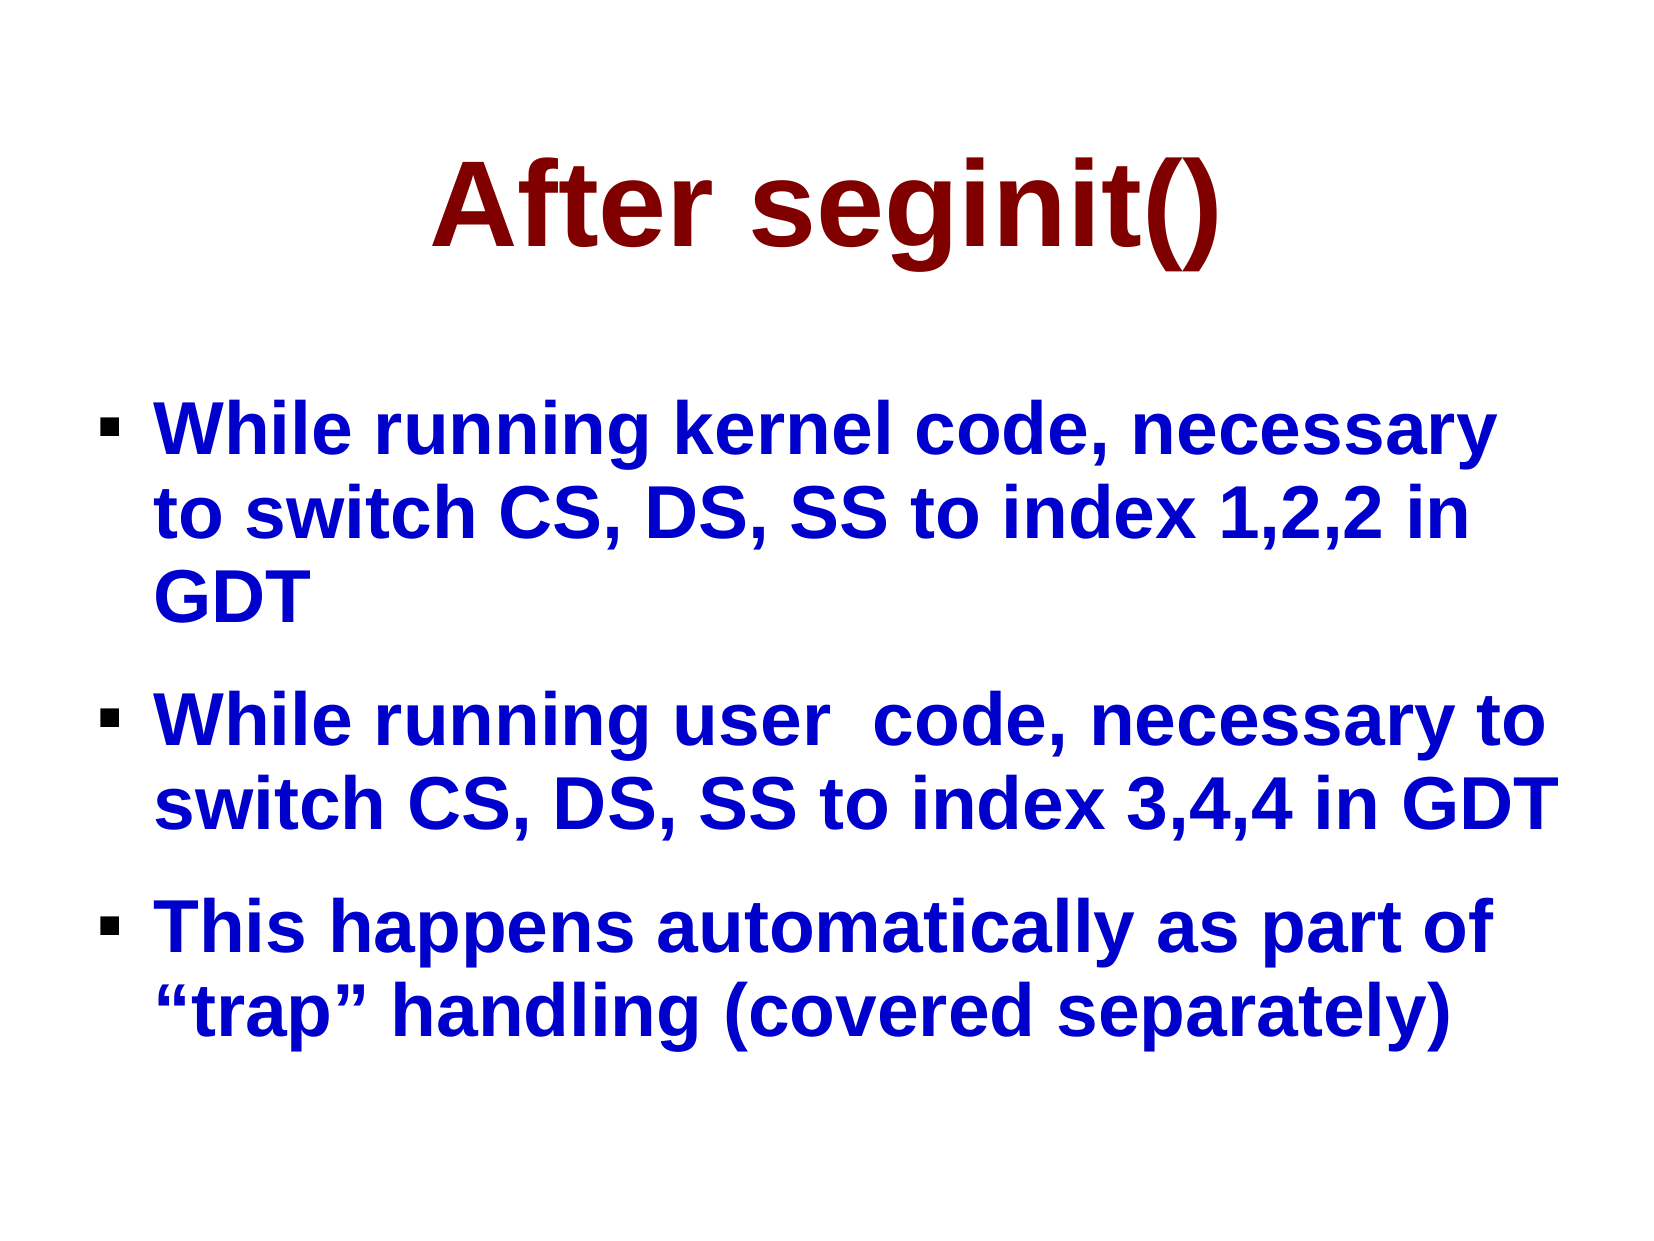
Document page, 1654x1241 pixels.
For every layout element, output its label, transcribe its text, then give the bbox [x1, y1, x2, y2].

list While running kernel code, necessary to switch CS, DS, SS to index 1,2,2 in GDT While running user code, necessary to switch CS, DS, SS to index 3,4,4 in GDT This happens automatically as part of “trap” handling (covered separately) [82, 386, 1571, 1241]
title After seginit() [82, 65, 1571, 342]
